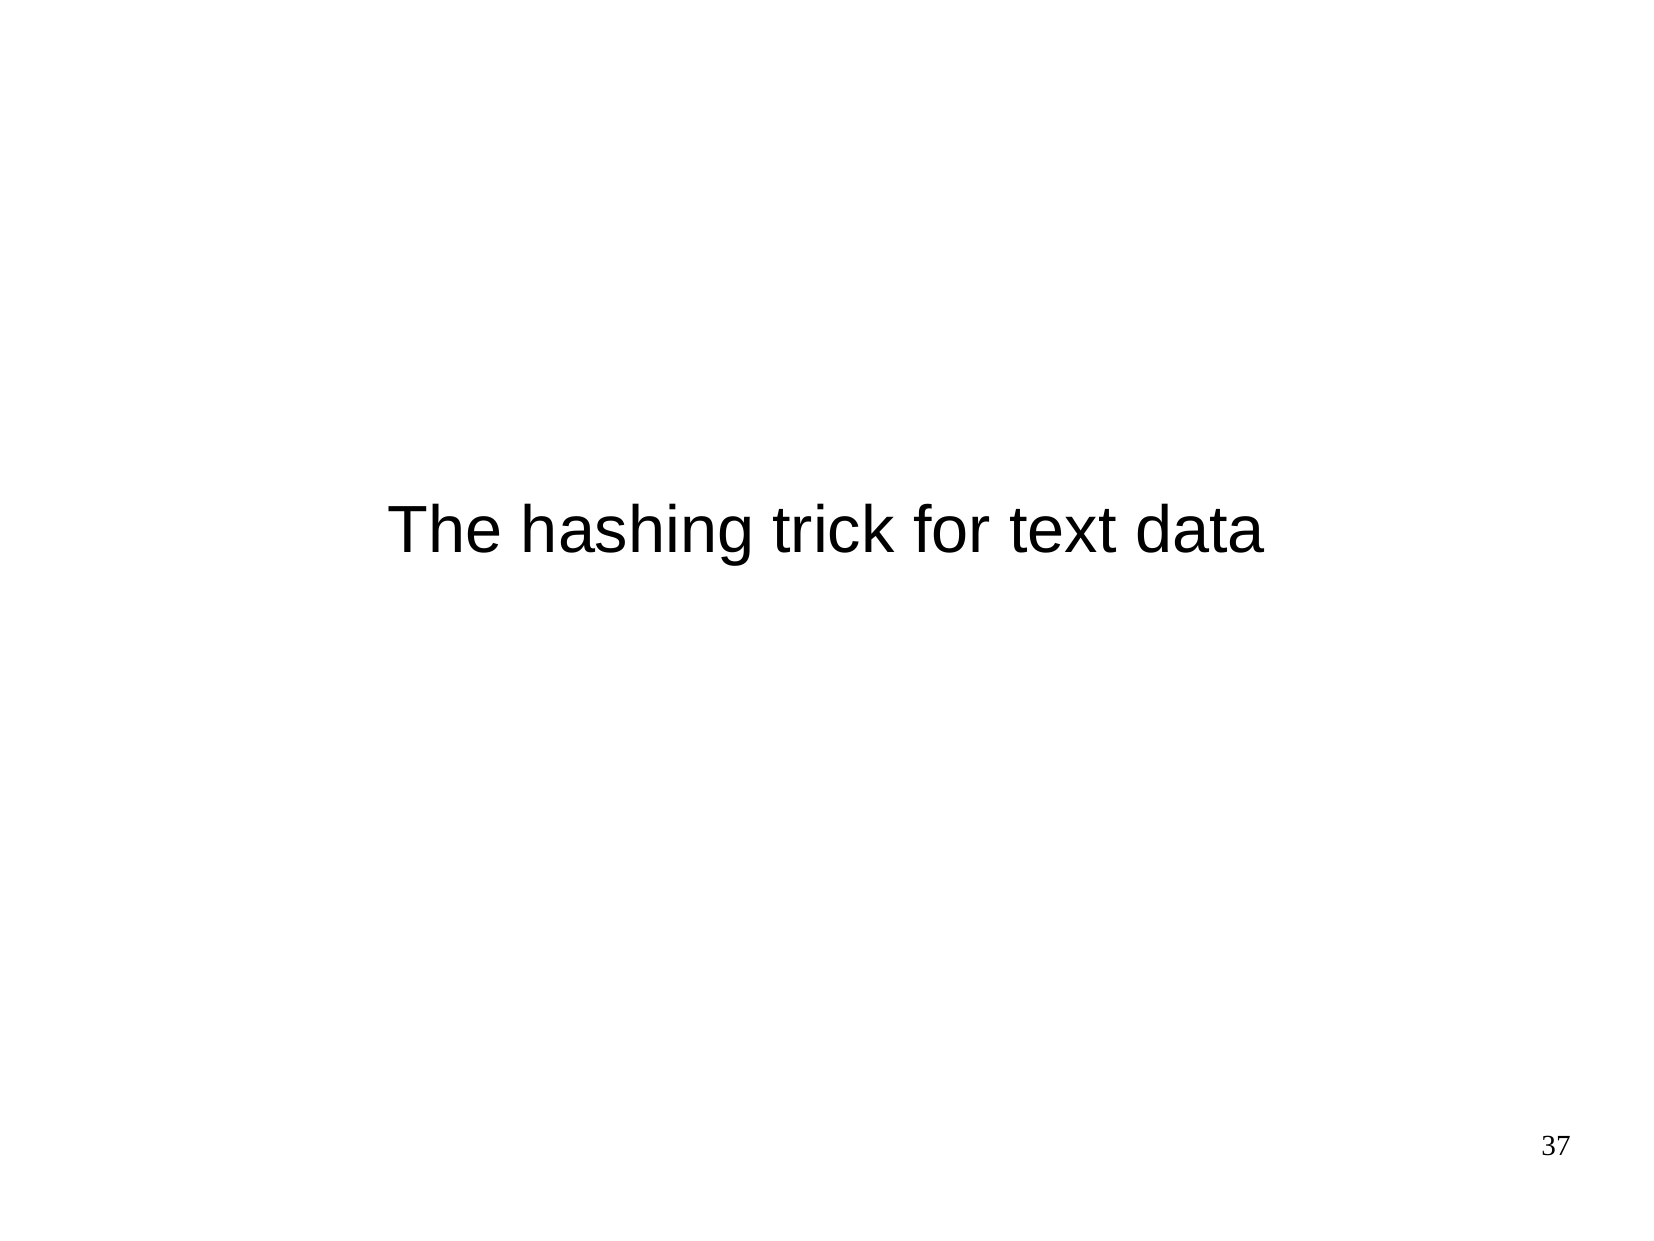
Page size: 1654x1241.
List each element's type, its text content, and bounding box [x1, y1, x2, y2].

subtitle The hashing trick for text data [82, 49, 1571, 1010]
